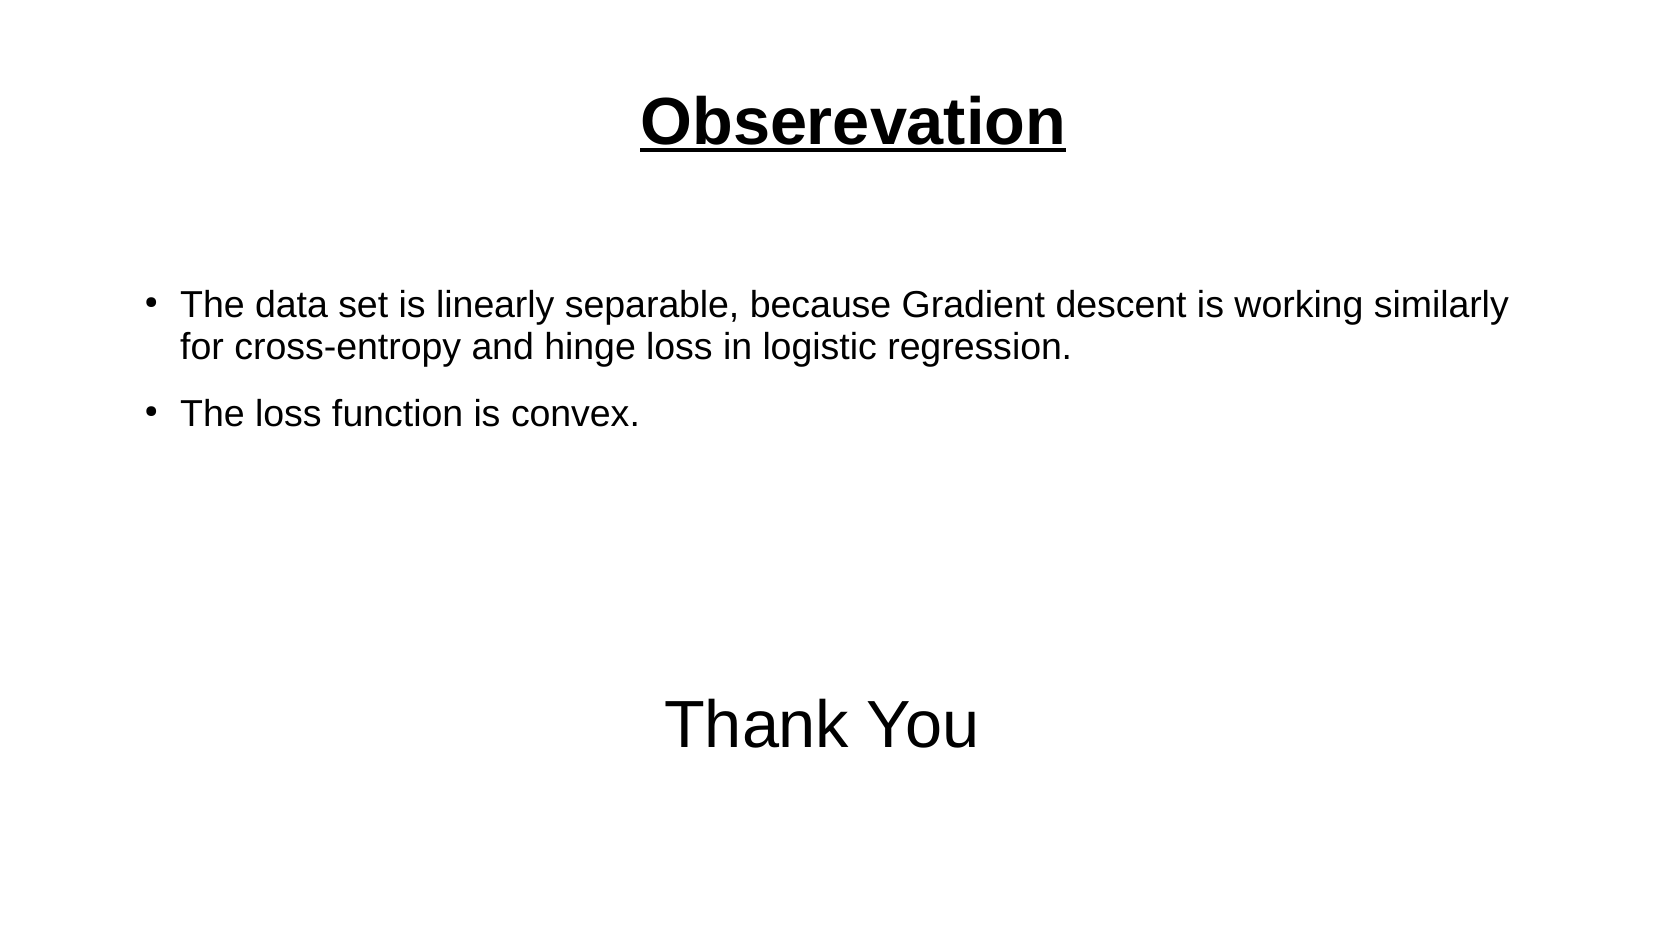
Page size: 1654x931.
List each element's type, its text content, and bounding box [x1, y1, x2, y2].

text_box Thank You [649, 679, 1004, 845]
text_box Obserevation The data set is linearly separable, because Gradient descent is working similarly for cross-entropy and hinge loss in logistic regression. The loss function is convex. [129, 76, 1577, 869]
